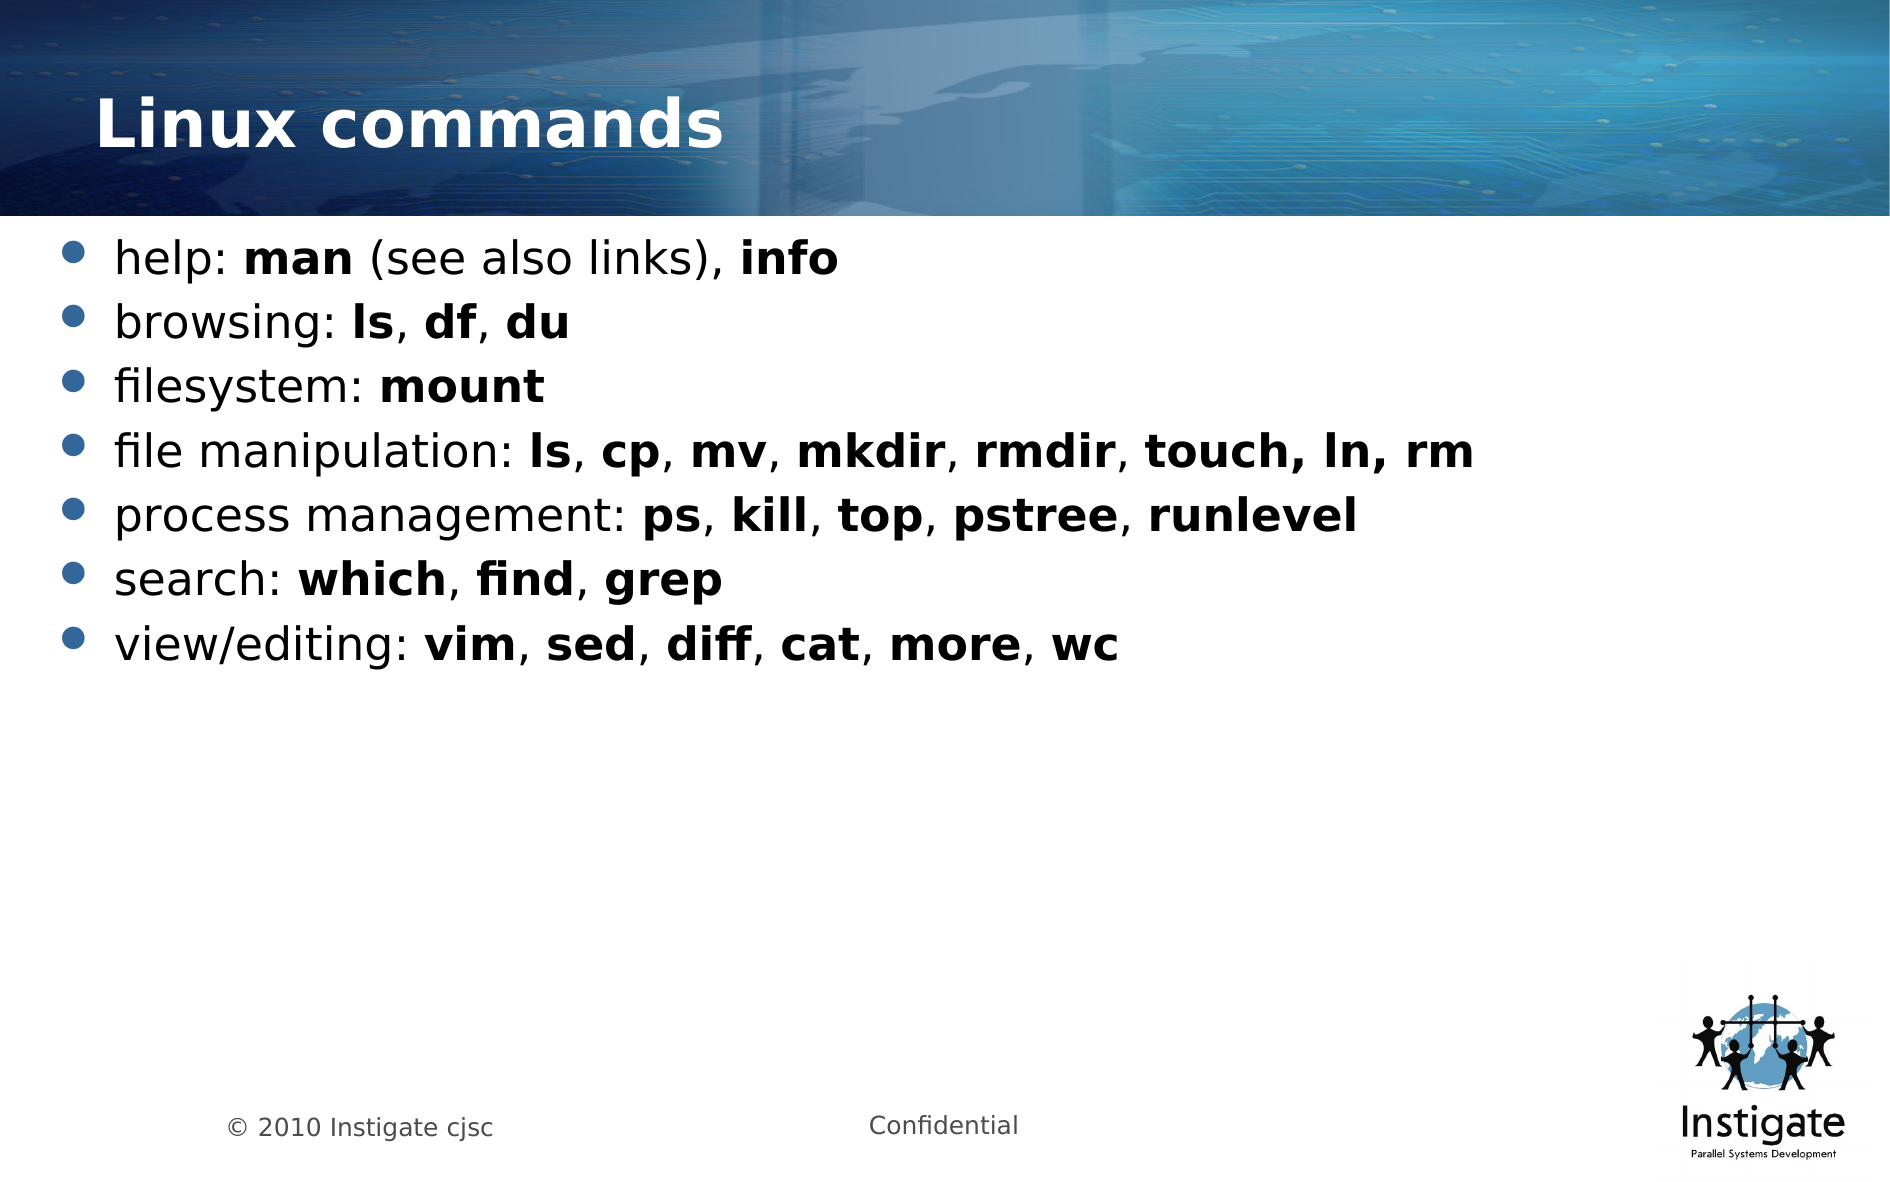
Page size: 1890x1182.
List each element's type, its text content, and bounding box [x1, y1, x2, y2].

picture [1650, 956, 1876, 1182]
list help: man (see also links), info browsing: ls, df, du filesystem: mount file manipulation: ls, cp, mv, mkdir, rmdir, touch, ln, rm process management: ps, kill, top, pstree, runlevel search: which, find, grep view/editing: vim, sed, diff, cat, more, wc [59, 236, 1831, 1001]
picture [0, 0, 1890, 216]
title Linux commands [94, 54, 1793, 210]
